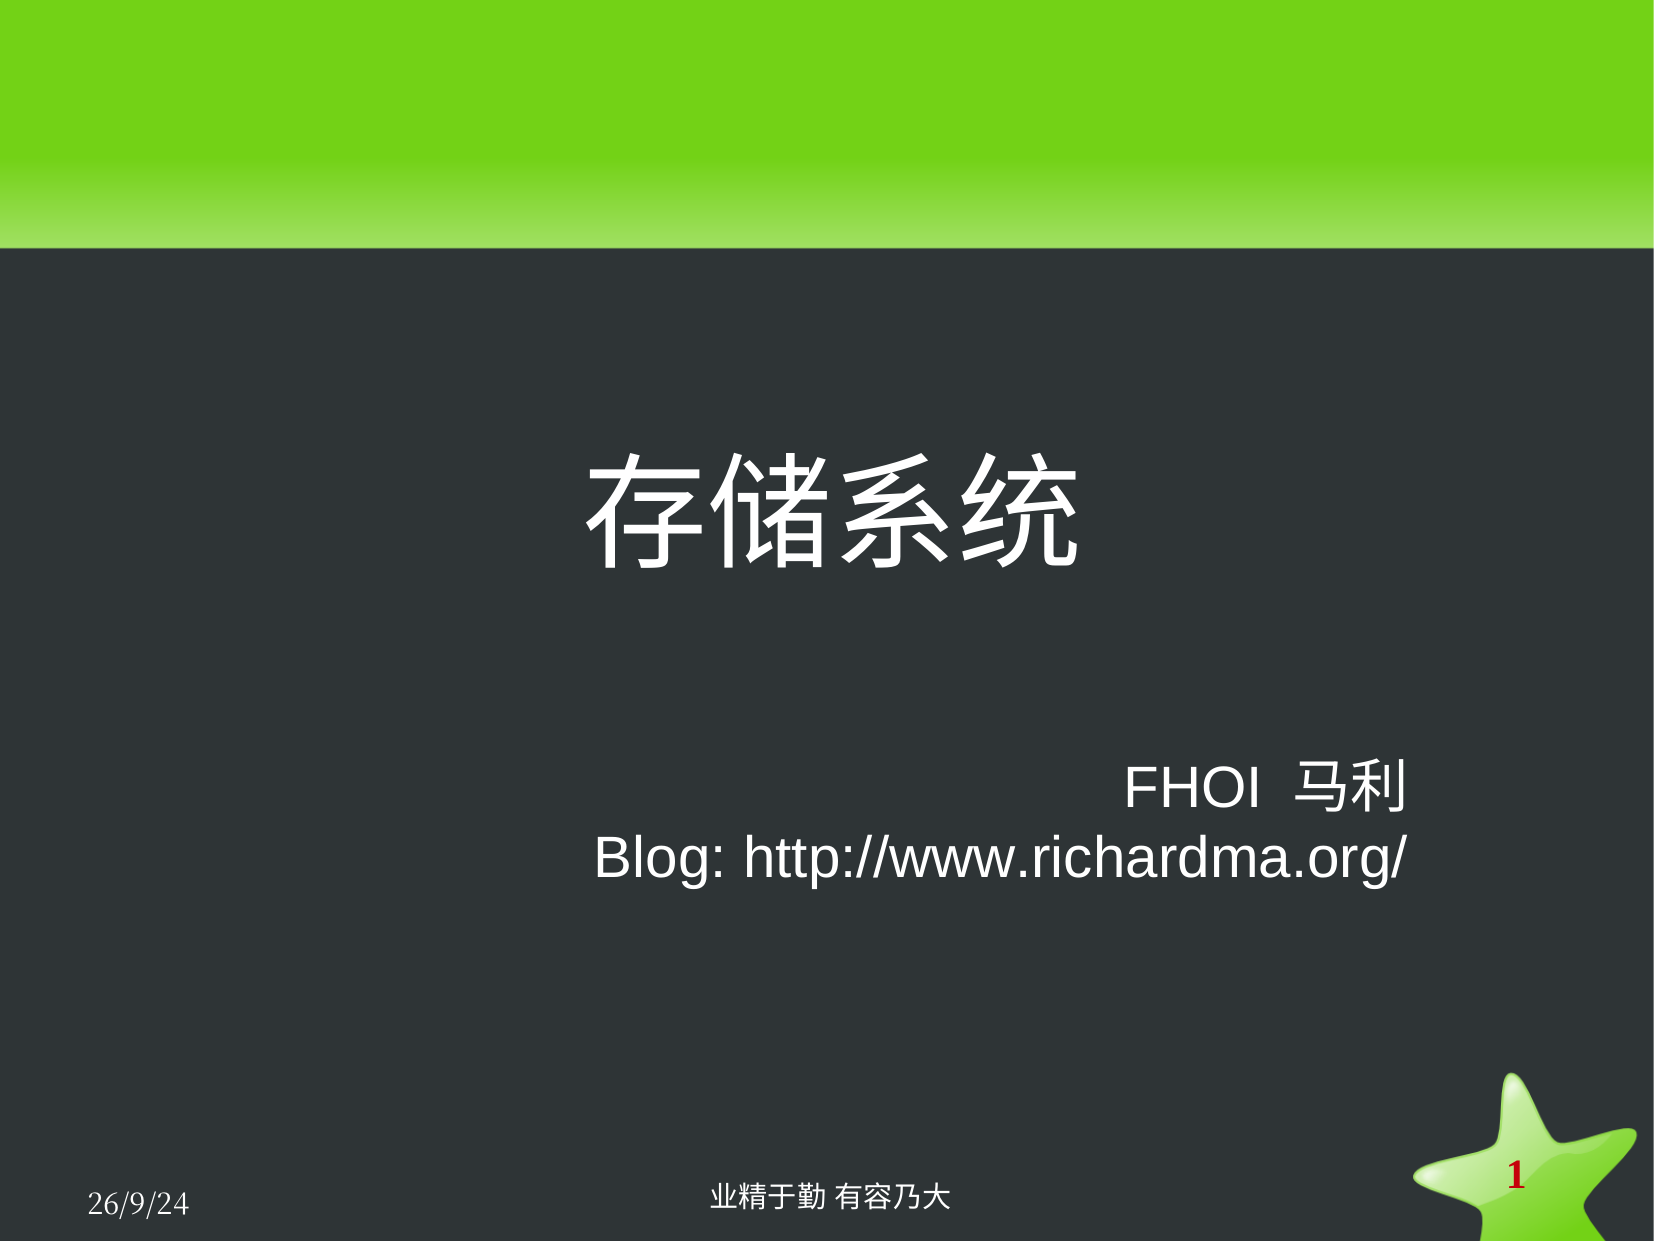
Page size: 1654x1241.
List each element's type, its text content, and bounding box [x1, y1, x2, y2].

title 存储系统 [88, 413, 1577, 606]
text_box FHOI 马利 Blog: http://www.richardma.org/ [206, 738, 1424, 886]
picture [0, 0, 1654, 1241]
